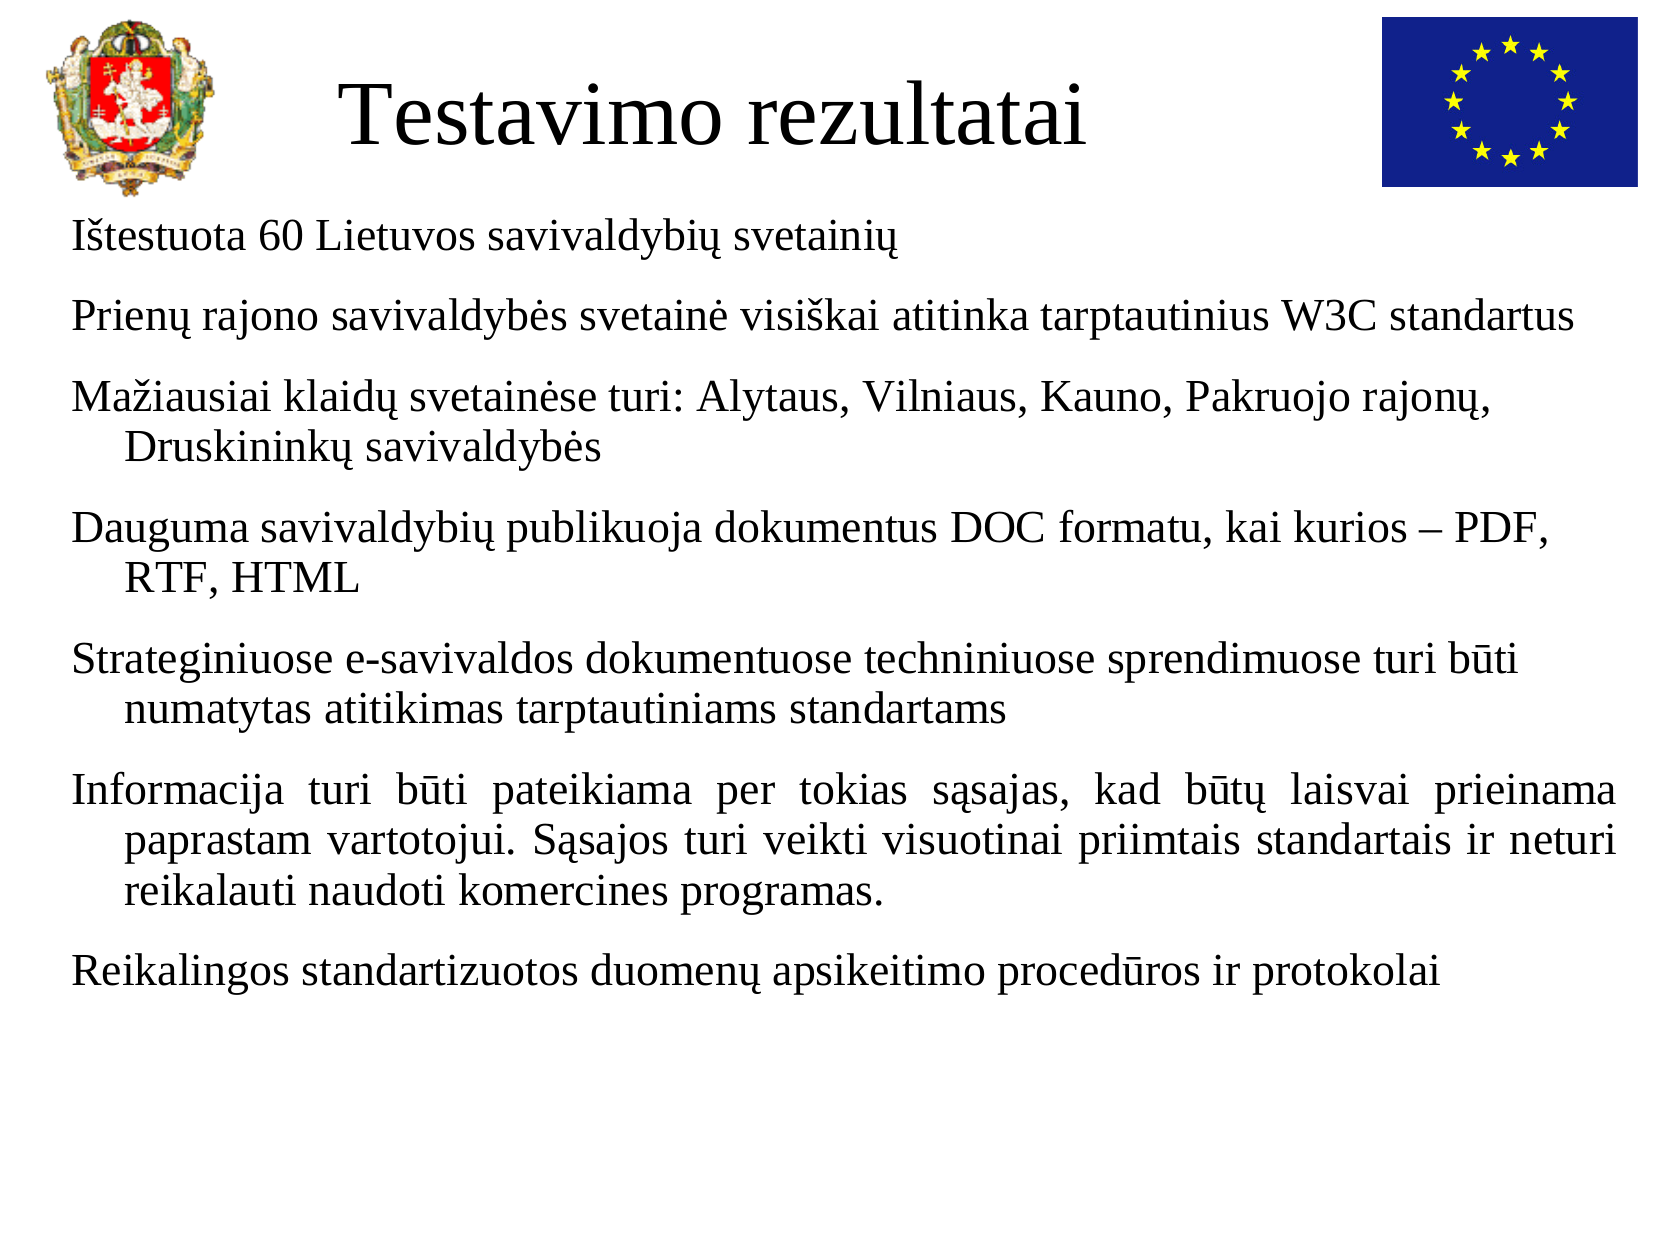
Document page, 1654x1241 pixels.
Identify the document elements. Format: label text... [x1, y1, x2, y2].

title Testavimo rezultatai [63, 49, 1365, 178]
list Ištestuota 60 Lietuvos savivaldybių svetainių Prienų rajono savivaldybės svetainė visiškai atitinka tarptautinius W3C standartus Mažiausiai klaidų svetainėse turi: Alytaus, Vilniaus, Kauno, Pakruojo rajonų, Druskininkų savivaldybės Dauguma savivaldybių publikuoja dokumentus DOC formatu, kai kurios – PDF, RTF, HTML Strateginiuose e-savivaldos dokumentuose techniniuose sprendimuose turi būti numatytas atitikimas tarptautiniams standartams Informacija turi būti pateikiama per tokias sąsajas, kad būtų laisvai prieinama paprastam vartotojui. Sąsajos turi veikti visuotinai priimtais standartais ir neturi reikalauti naudoti komercines programas. Reikalingos standartizuotos duomenų apsikeitimo procedūros ir protokolai [53, 209, 1619, 1105]
picture [1382, 17, 1638, 187]
picture [0, 16, 271, 199]
